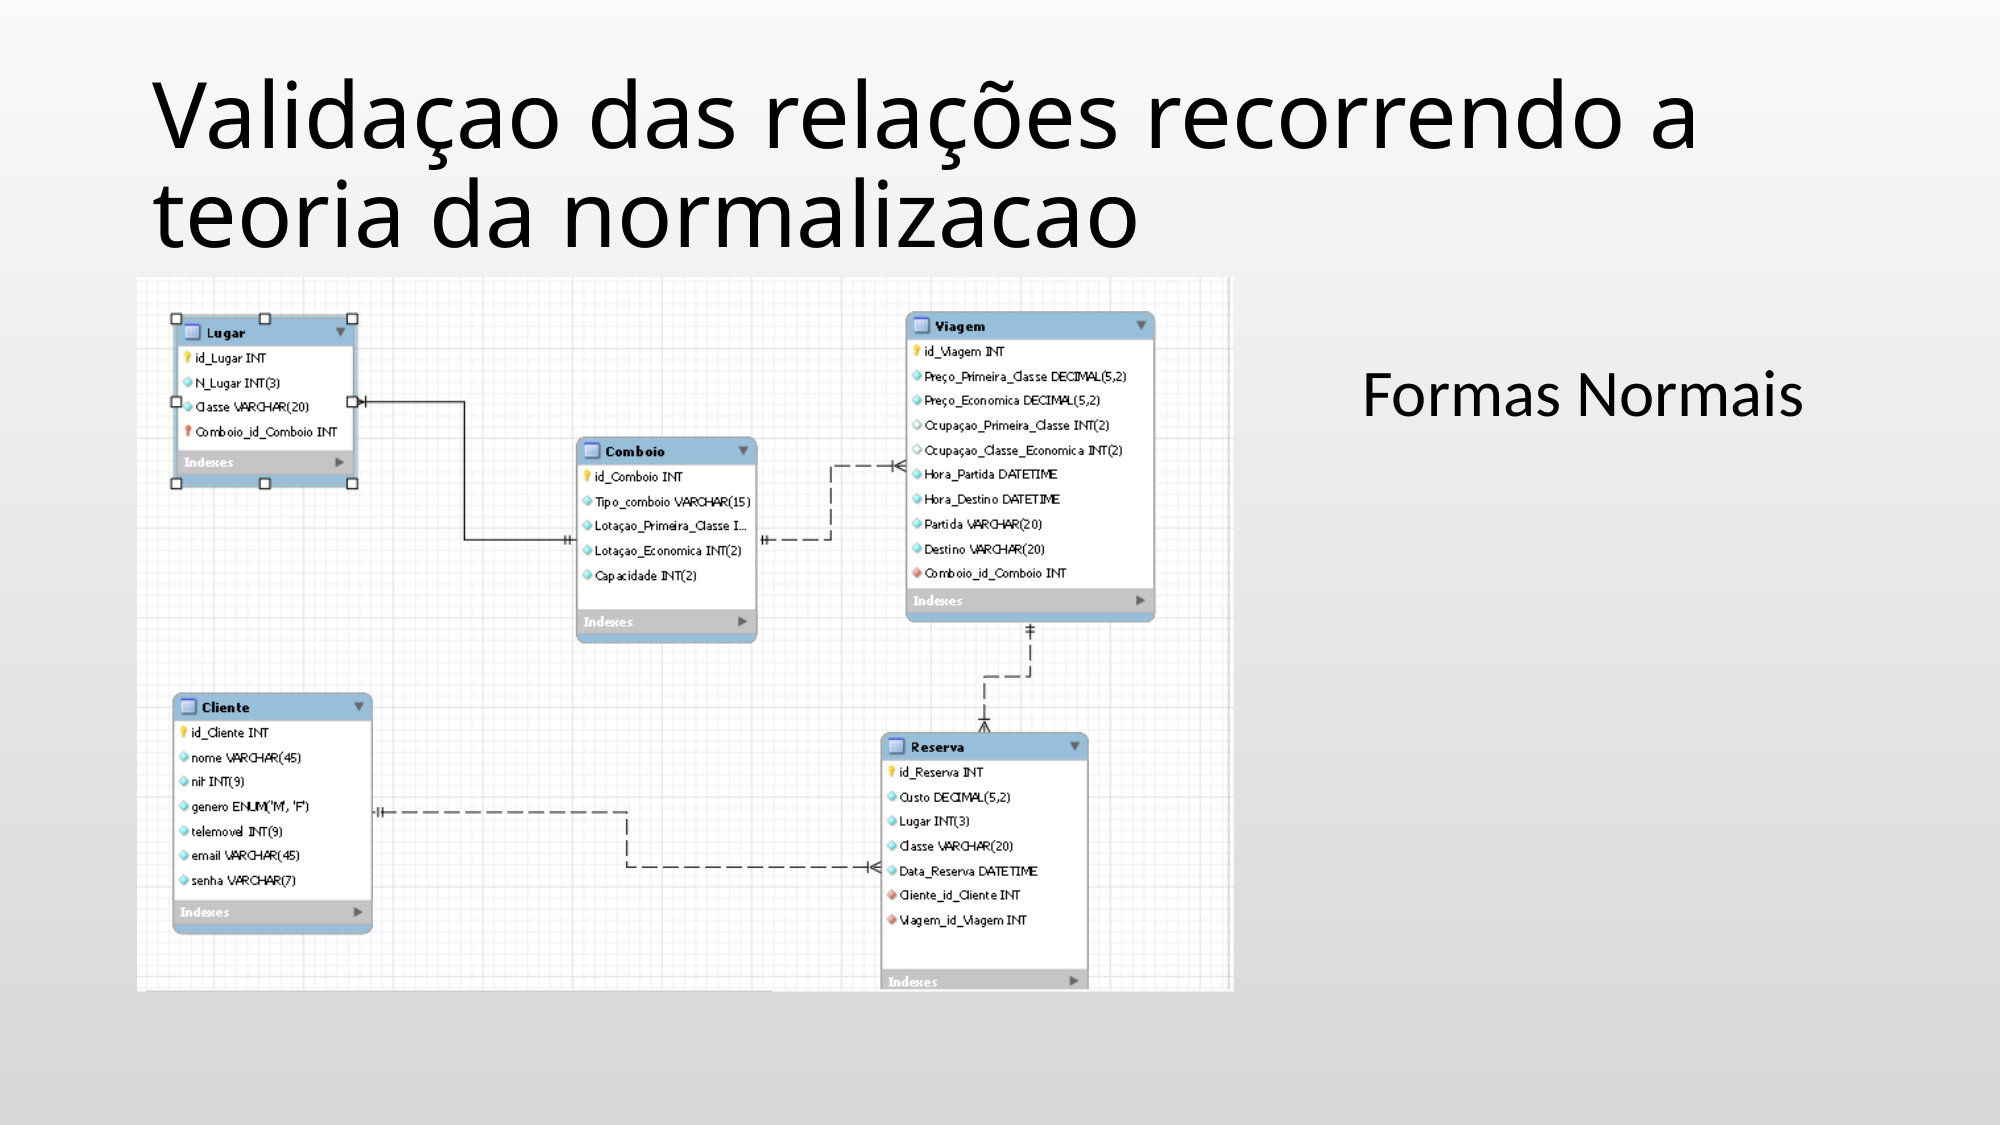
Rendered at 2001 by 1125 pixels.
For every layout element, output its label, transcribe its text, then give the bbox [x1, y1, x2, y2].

picture [137, 277, 1234, 992]
text_box Formas Normais [1346, 341, 1909, 438]
title Validaçao das relações recorrendo a teoria da normalizacao [137, 59, 1863, 278]
